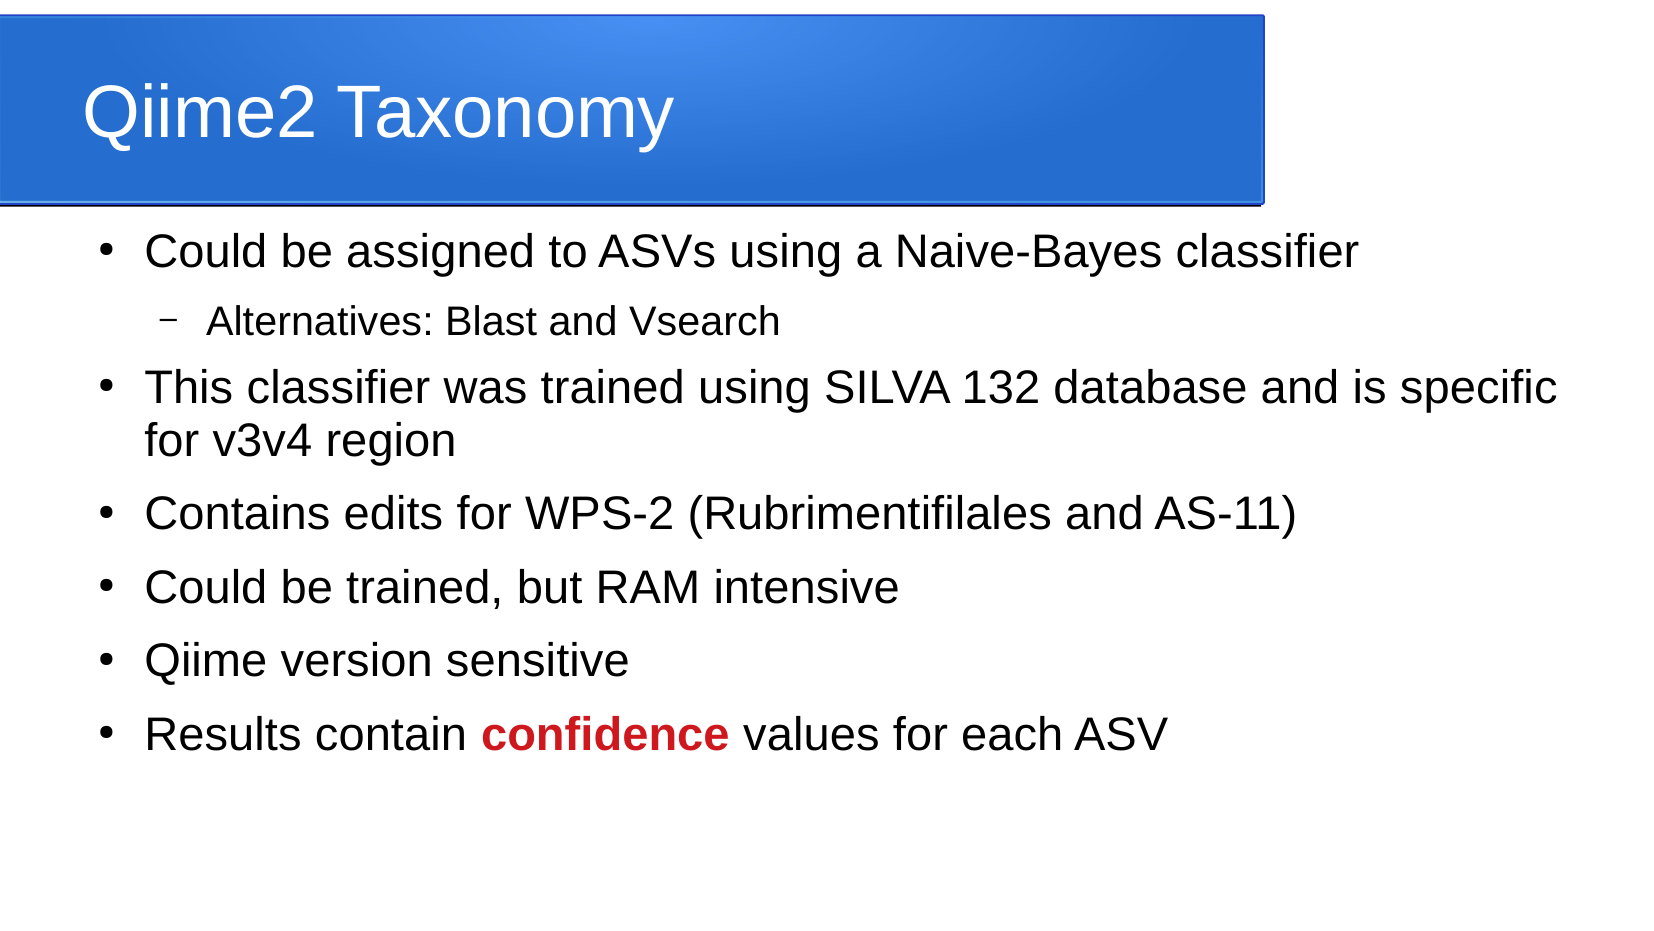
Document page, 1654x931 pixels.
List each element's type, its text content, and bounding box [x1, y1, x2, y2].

title Qiime2 Taxonomy [82, 35, 1235, 189]
list Could be assigned to ASVs using a Naive-Bayes classifier Alternatives: Blast and Vsearch This classifier was trained using SILVA 132 database and is specific for v3v4 region Contains edits for WPS-2 (Rubrimentifilales and AS-11) Could be trained, but RAM intensive Qiime version sensitive Results contain confidence values for each ASV [82, 224, 1571, 764]
